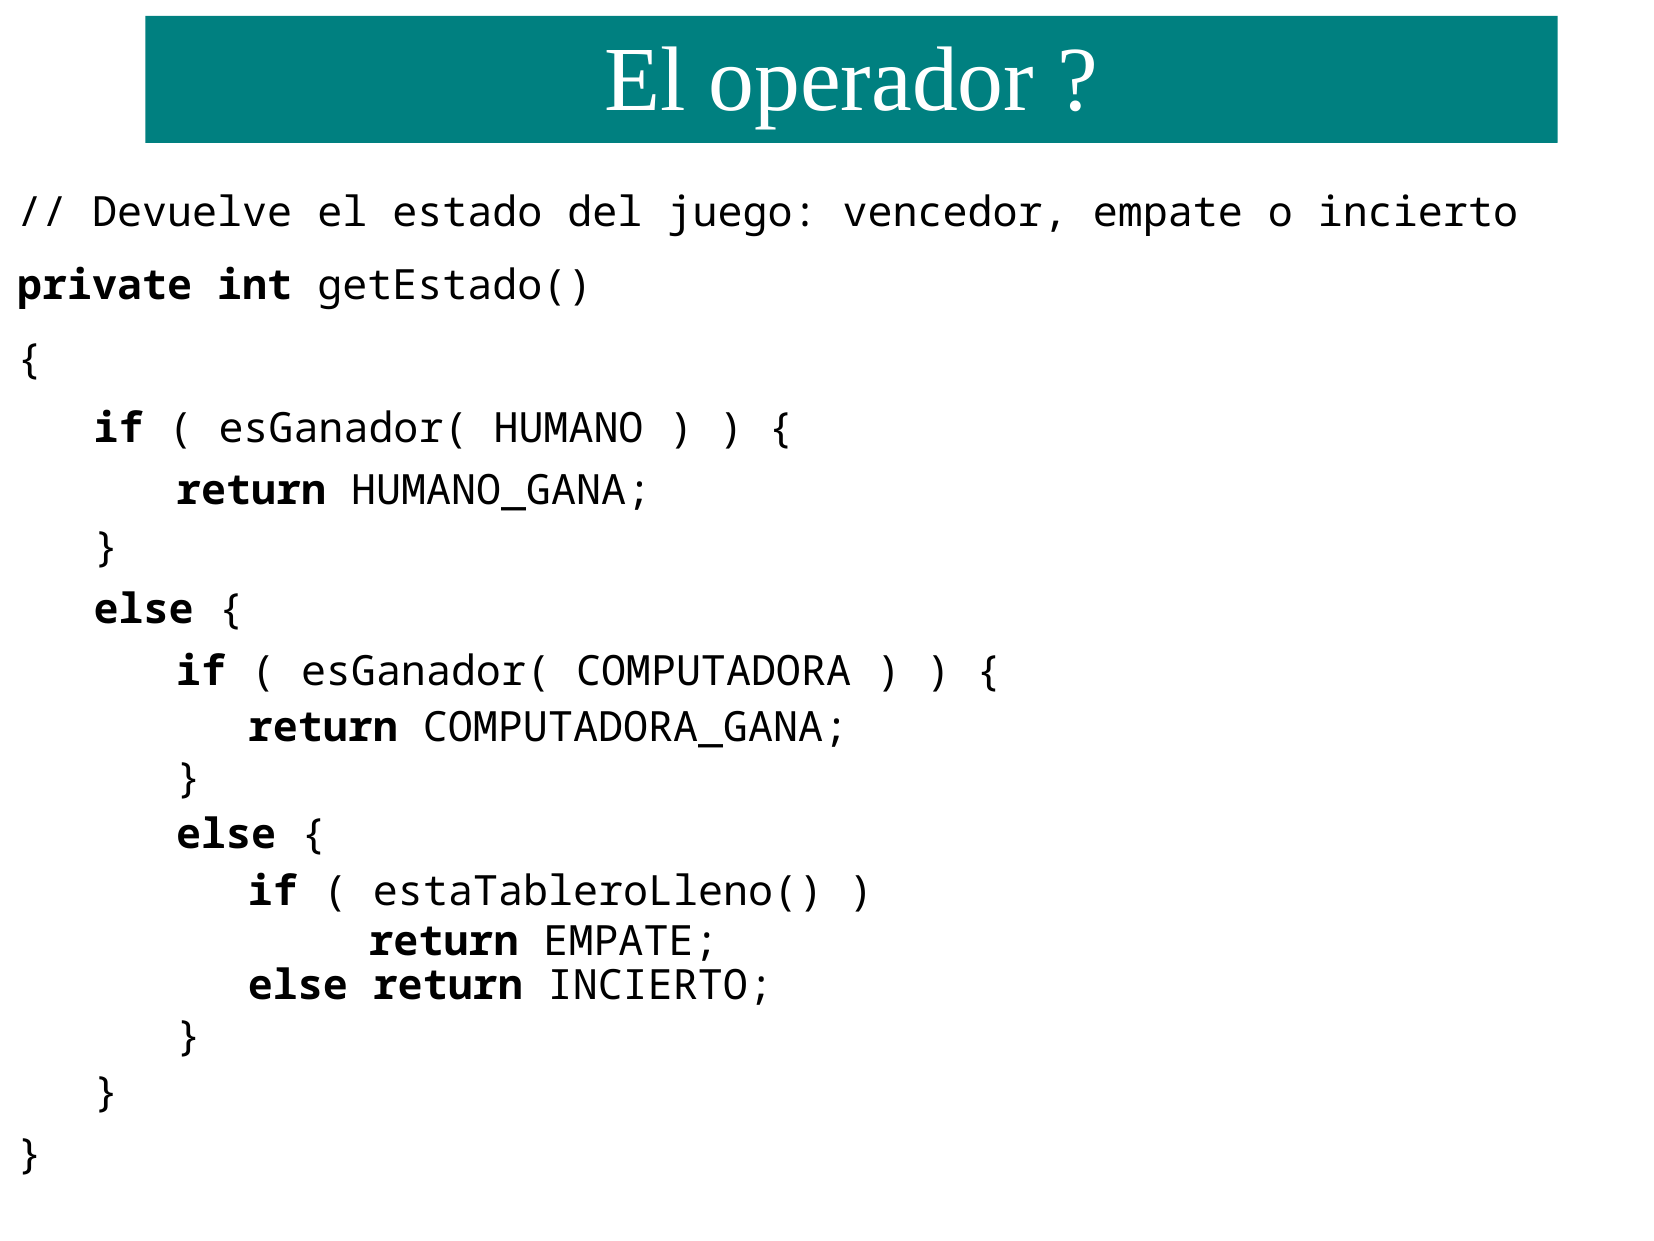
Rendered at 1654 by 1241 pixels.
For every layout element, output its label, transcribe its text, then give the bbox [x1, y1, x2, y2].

text_box [145, 15, 1558, 26]
text_box [145, 132, 1558, 143]
text_box El operador ? [145, 26, 1558, 132]
text_box // Devuelve el estado del juego: vencedor, empate o incierto private int getEstado() { if ( esGanador( HUMANO ) ) { return HUMANO_GANA; } else { if ( esGanador( COMPUTADORA ) ) { return COMPUTADORA_GANA; } else { if ( estaTableroLleno() ) return EMPATE; else return INCIERTO; } } } [0, 195, 1654, 1177]
